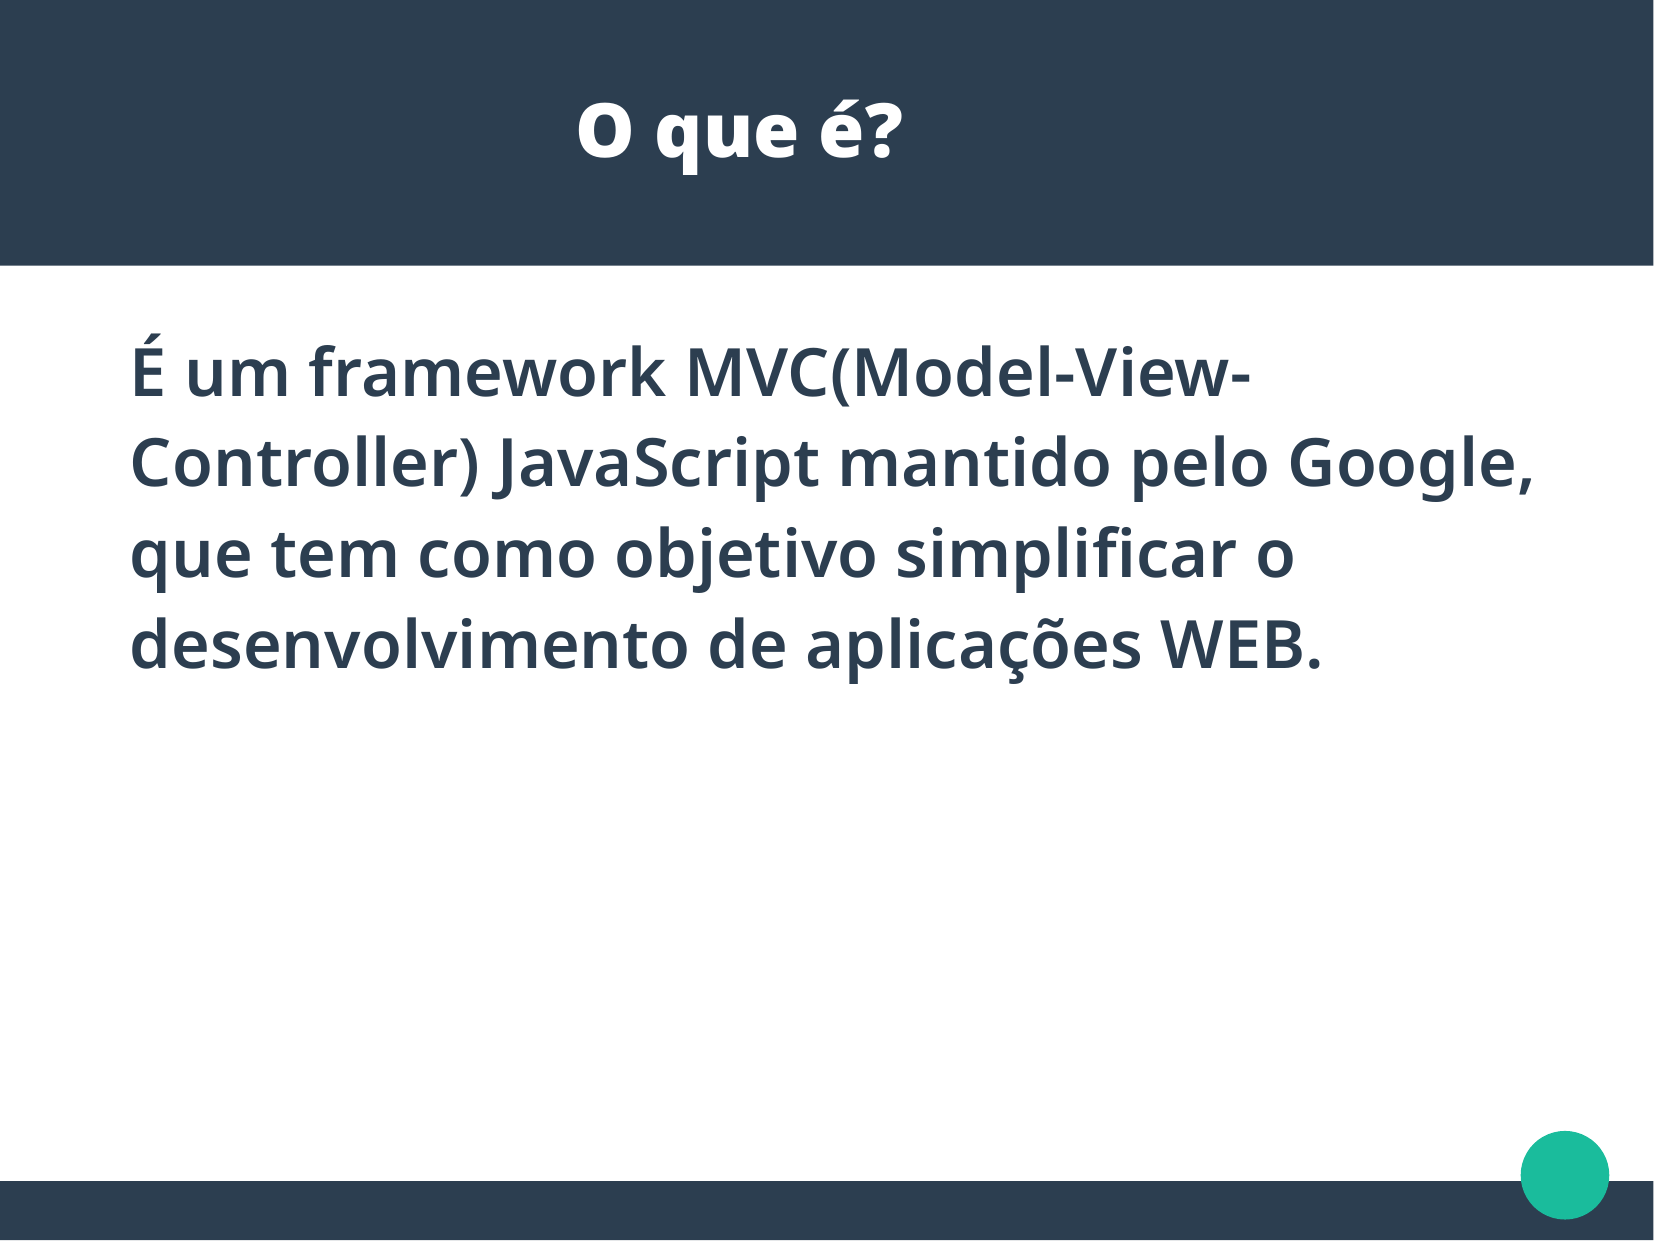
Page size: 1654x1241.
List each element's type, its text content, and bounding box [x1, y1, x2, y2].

list É um framework MVC(Model-View-Controller) JavaScript mantido pelo Google, que tem como objetivo simplificar o desenvolvimento de aplicações WEB. [59, 324, 1595, 1152]
title O que é? [59, 49, 1595, 207]
